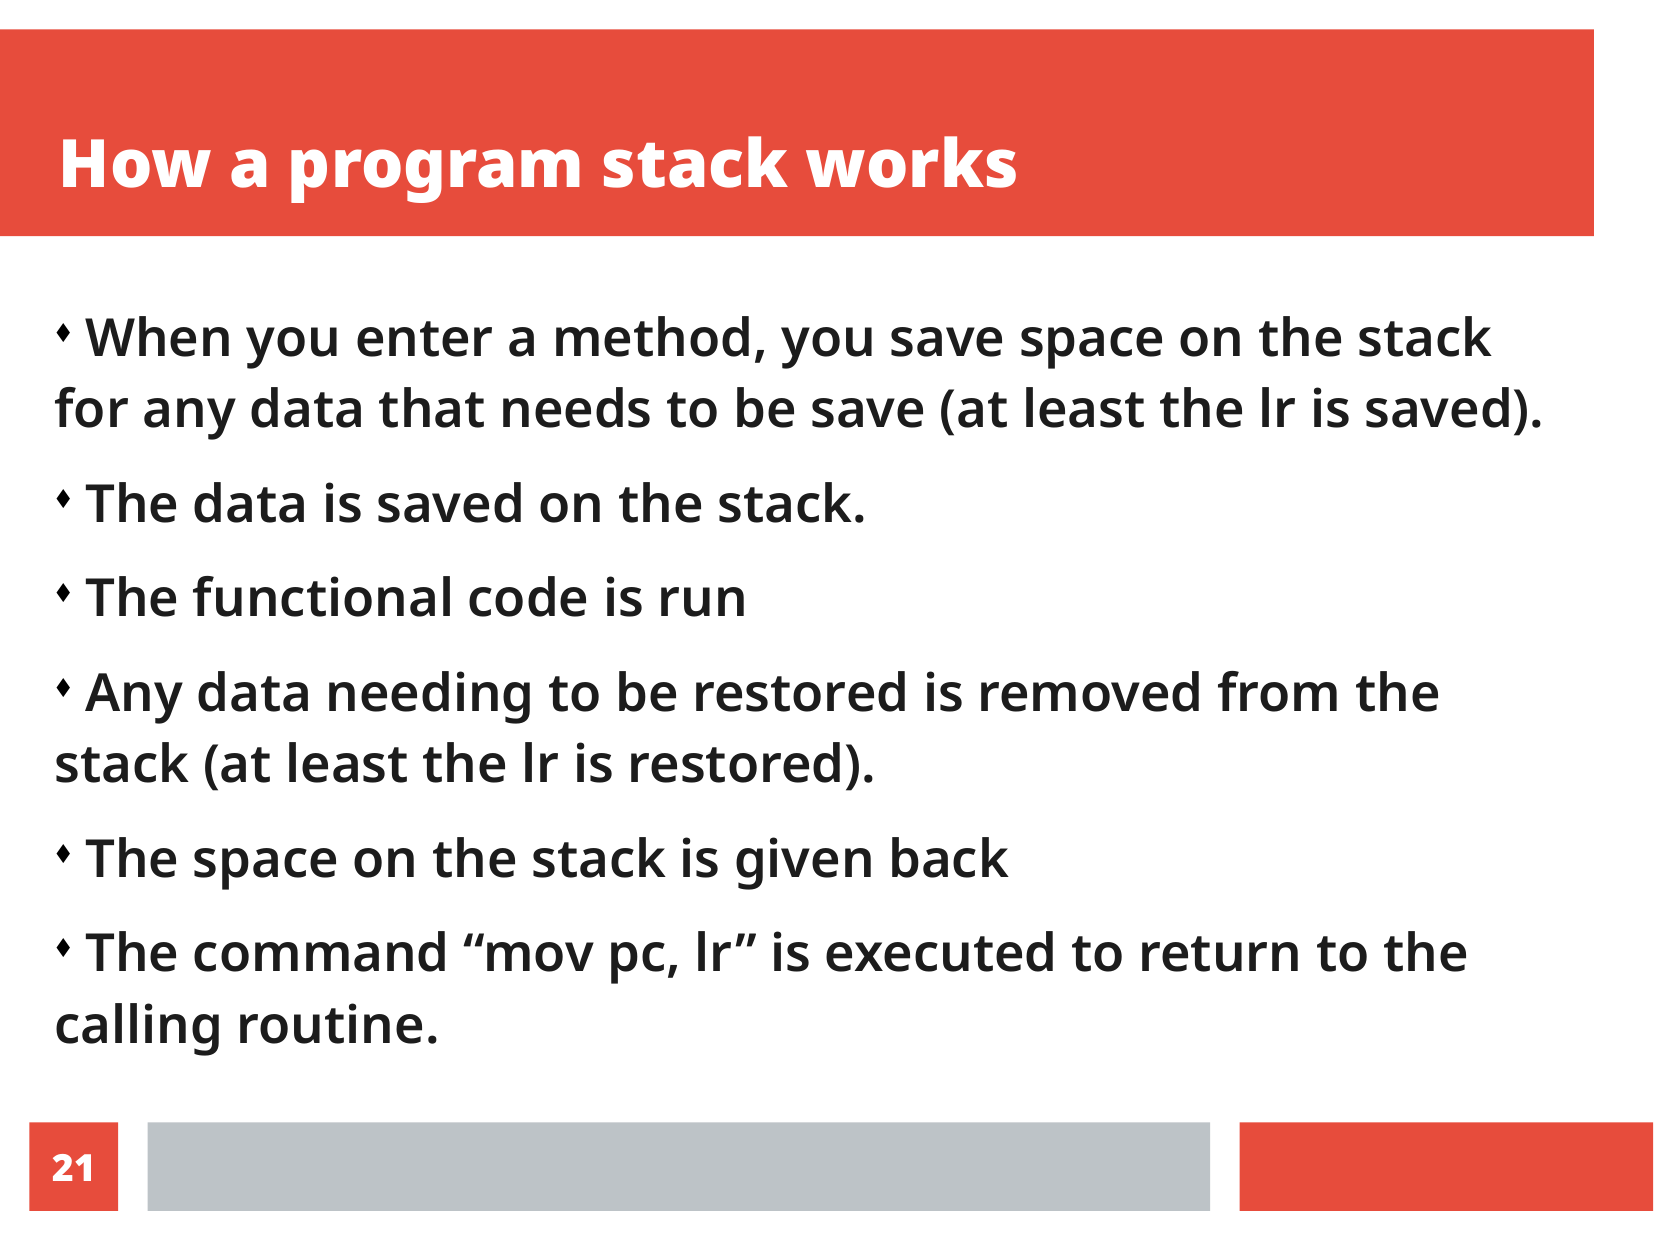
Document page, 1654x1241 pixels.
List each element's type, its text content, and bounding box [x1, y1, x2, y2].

title How a program stack works [58, 59, 1594, 207]
list When you enter a method, you save space on the stack for any data that needs to be save (at least the lr is saved). The data is saved on the stack. The functional code is run Any data needing to be restored is removed from the stack (at least the lr is restored). The space on the stack is given back The command “mov pc, lr” is executed to return to the calling routine. [54, 300, 1561, 1068]
